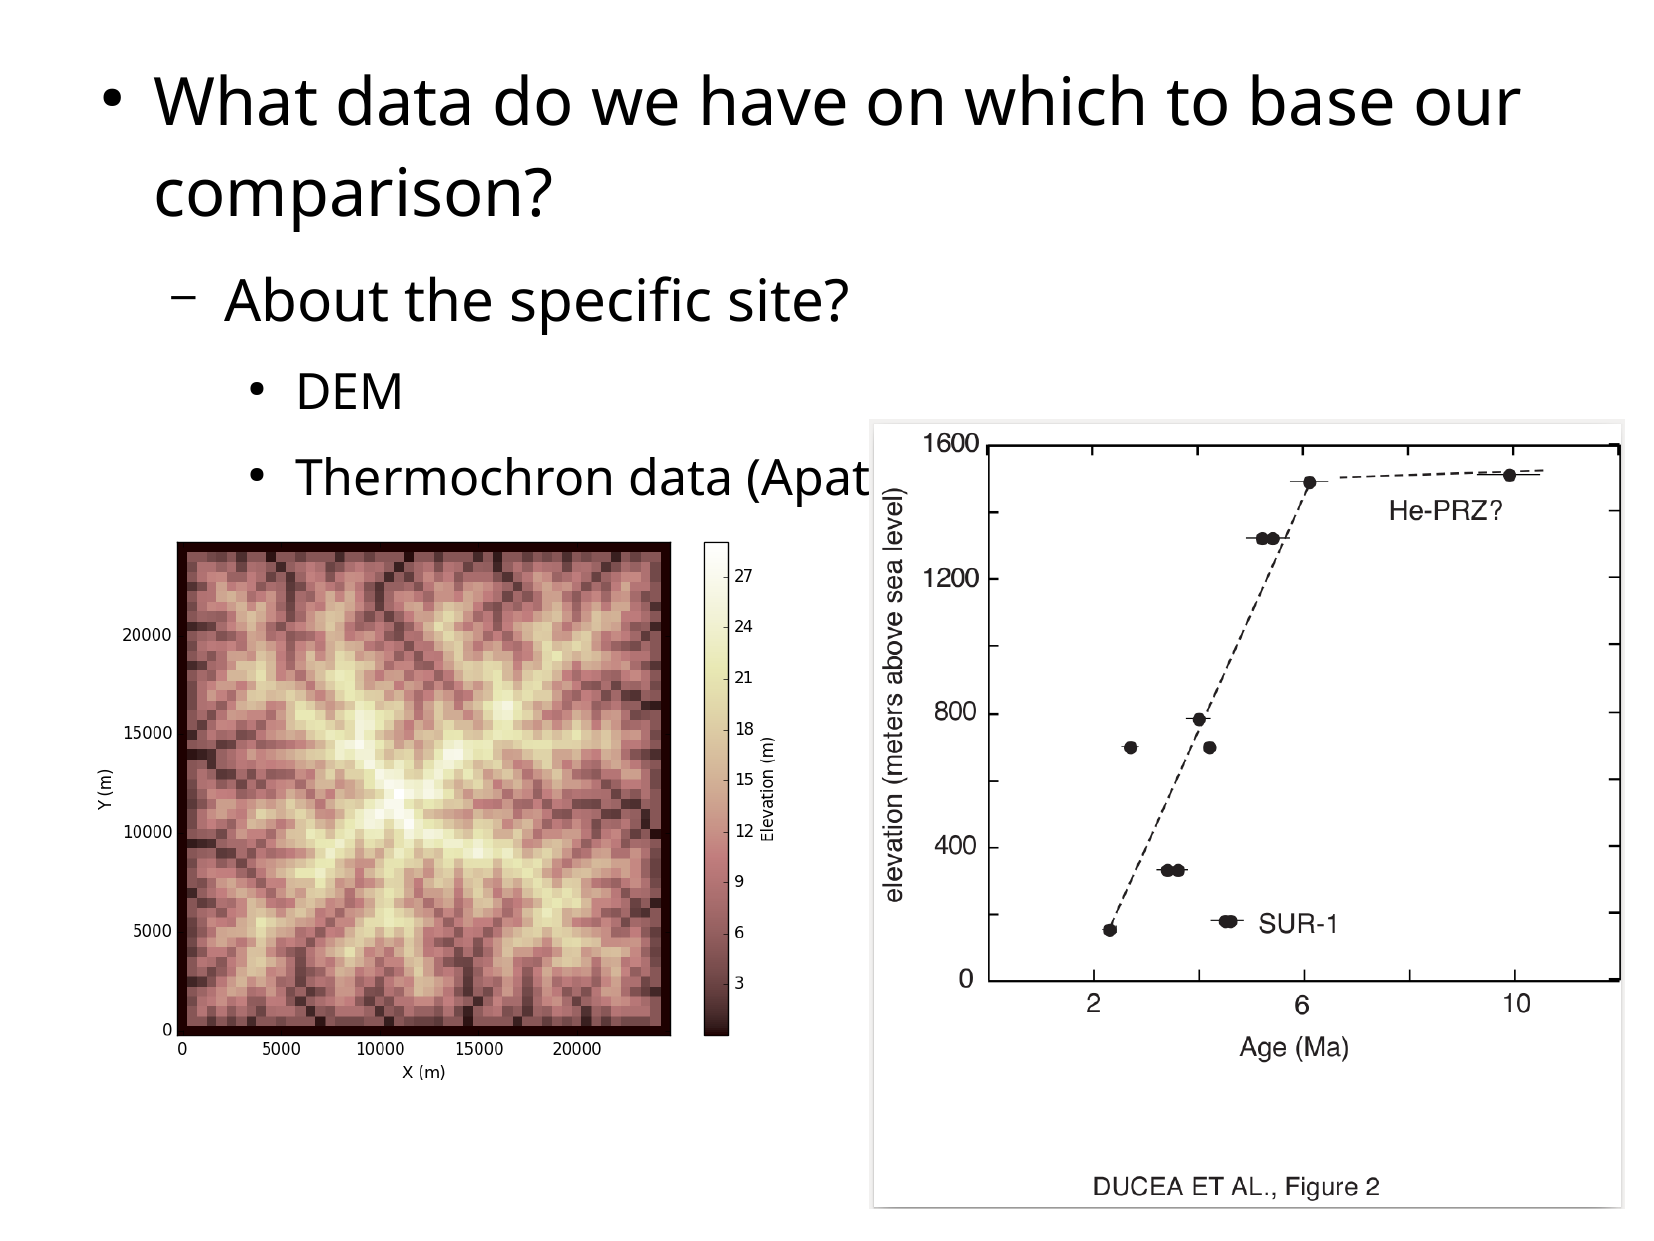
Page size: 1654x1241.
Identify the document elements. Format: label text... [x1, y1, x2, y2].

picture [869, 419, 1625, 1209]
list What data do we have on which to base our comparison? About the specific site? DEM Thermochron data (Apatite U-Th-He) [82, 53, 1571, 774]
picture [60, 524, 820, 1096]
